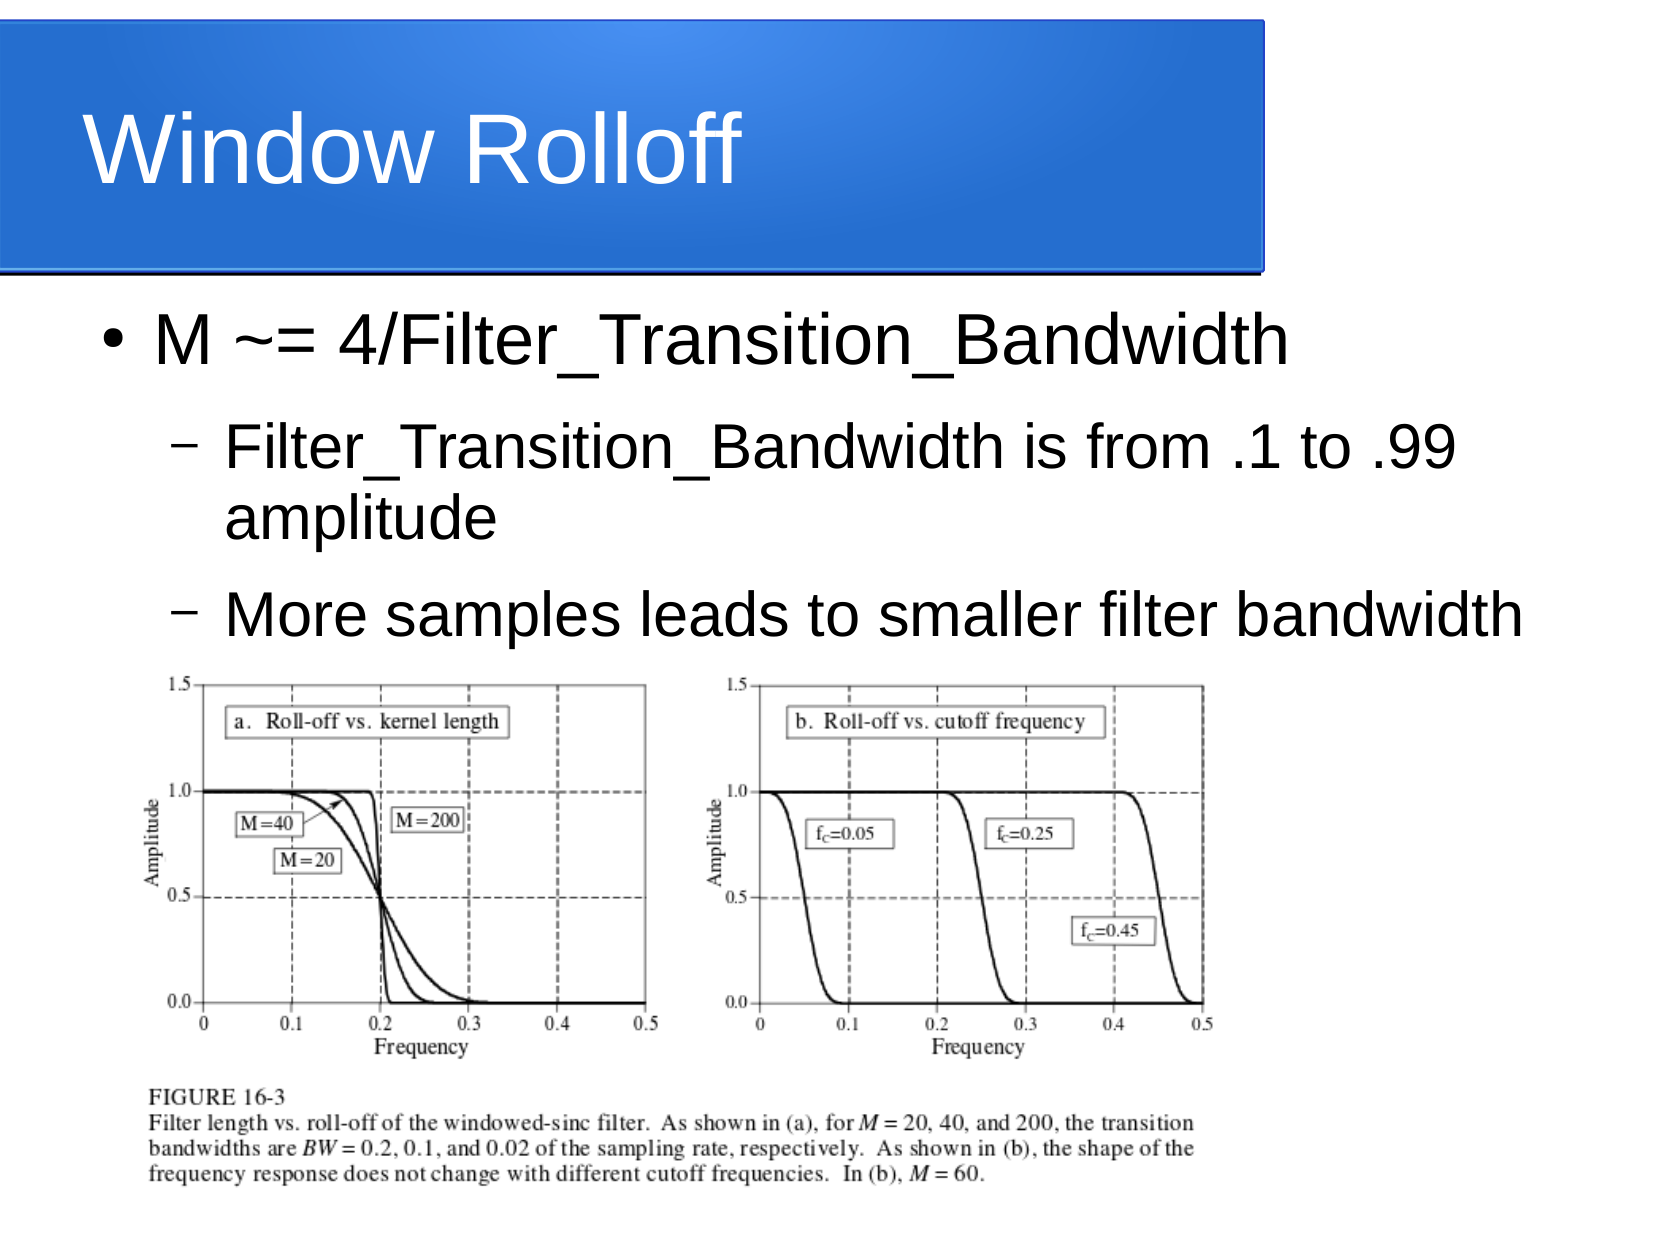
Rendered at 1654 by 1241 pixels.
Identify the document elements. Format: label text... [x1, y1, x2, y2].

picture [76, 659, 1246, 1221]
list M ~= 4/Filter_Transition_Bandwidth Filter_Transition_Bandwidth is from .1 to .99 amplitude More samples leads to smaller filter bandwidth [82, 299, 1571, 1019]
title Window Rolloff [82, 47, 1235, 252]
